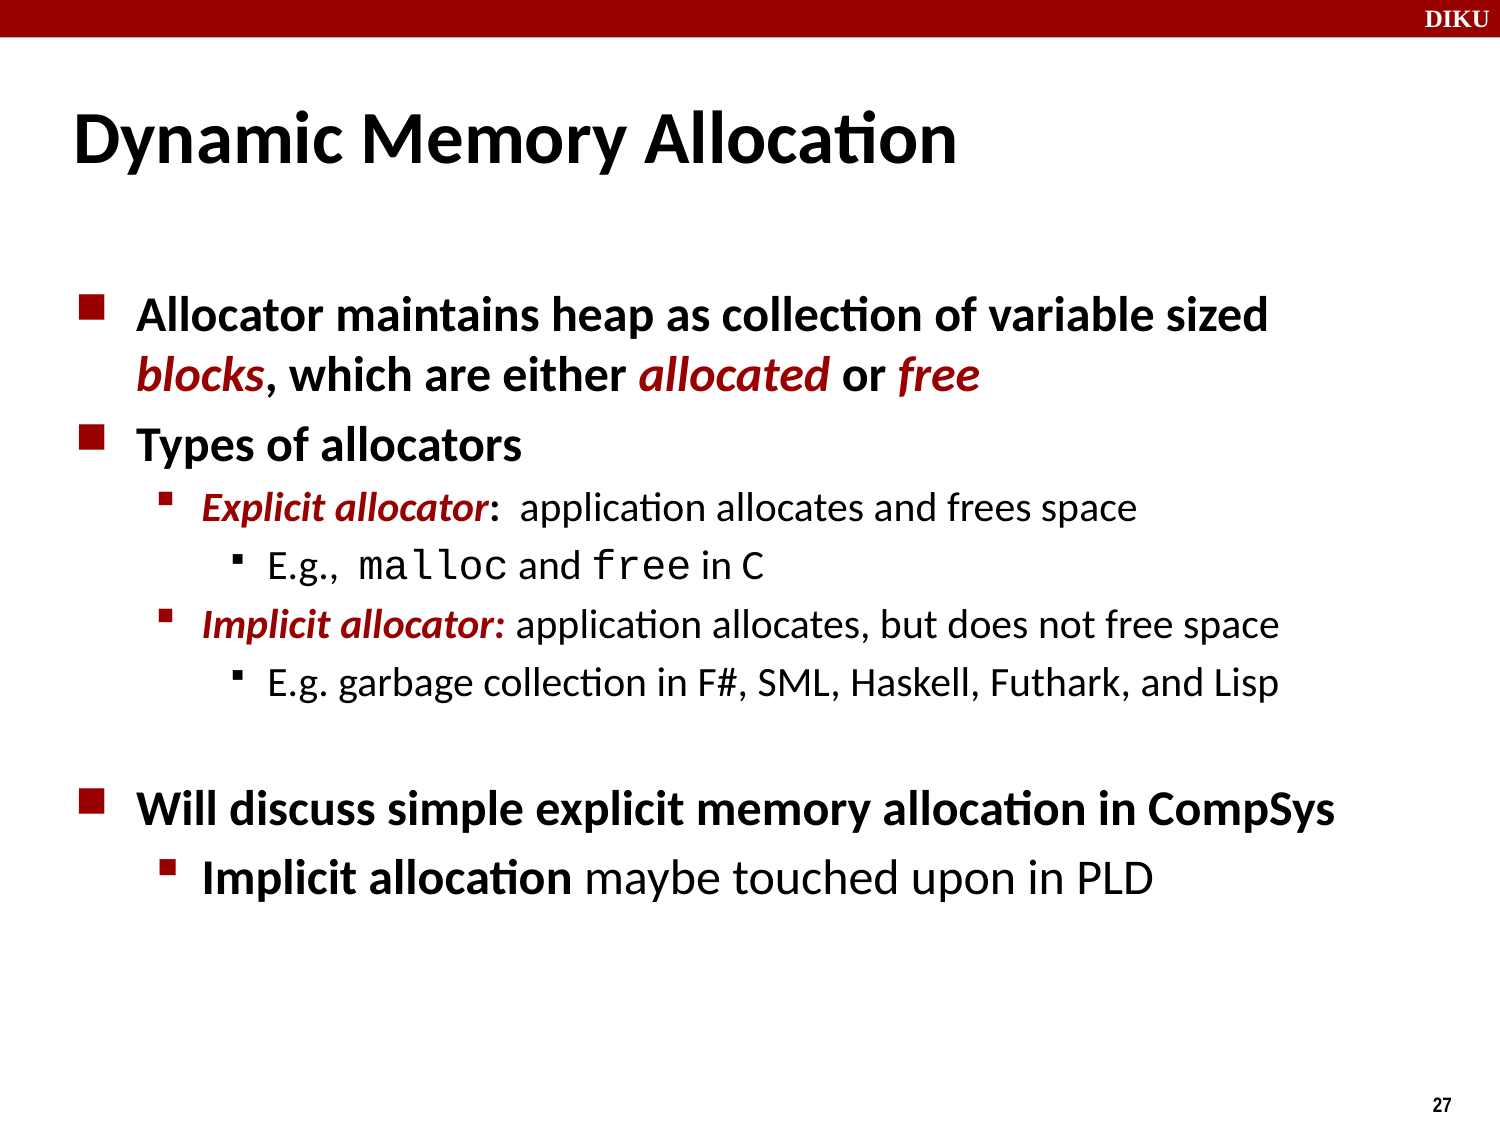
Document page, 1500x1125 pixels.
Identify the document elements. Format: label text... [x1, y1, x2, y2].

text_box Allocator maintains heap as collection of variable sized blocks, which are either allocated or free Types of allocators Explicit allocator: application allocates and frees space E.g., malloc and free in C Implicit allocator: application allocates, but does not free space E.g. garbage collection in F#, SML, Haskell, Futhark, and Lisp Will discuss simple explicit memory allocation in CompSys Implicit allocation maybe touched upon in PLD [65, 274, 1361, 988]
text_box Dynamic Memory Allocation [58, 71, 1304, 197]
